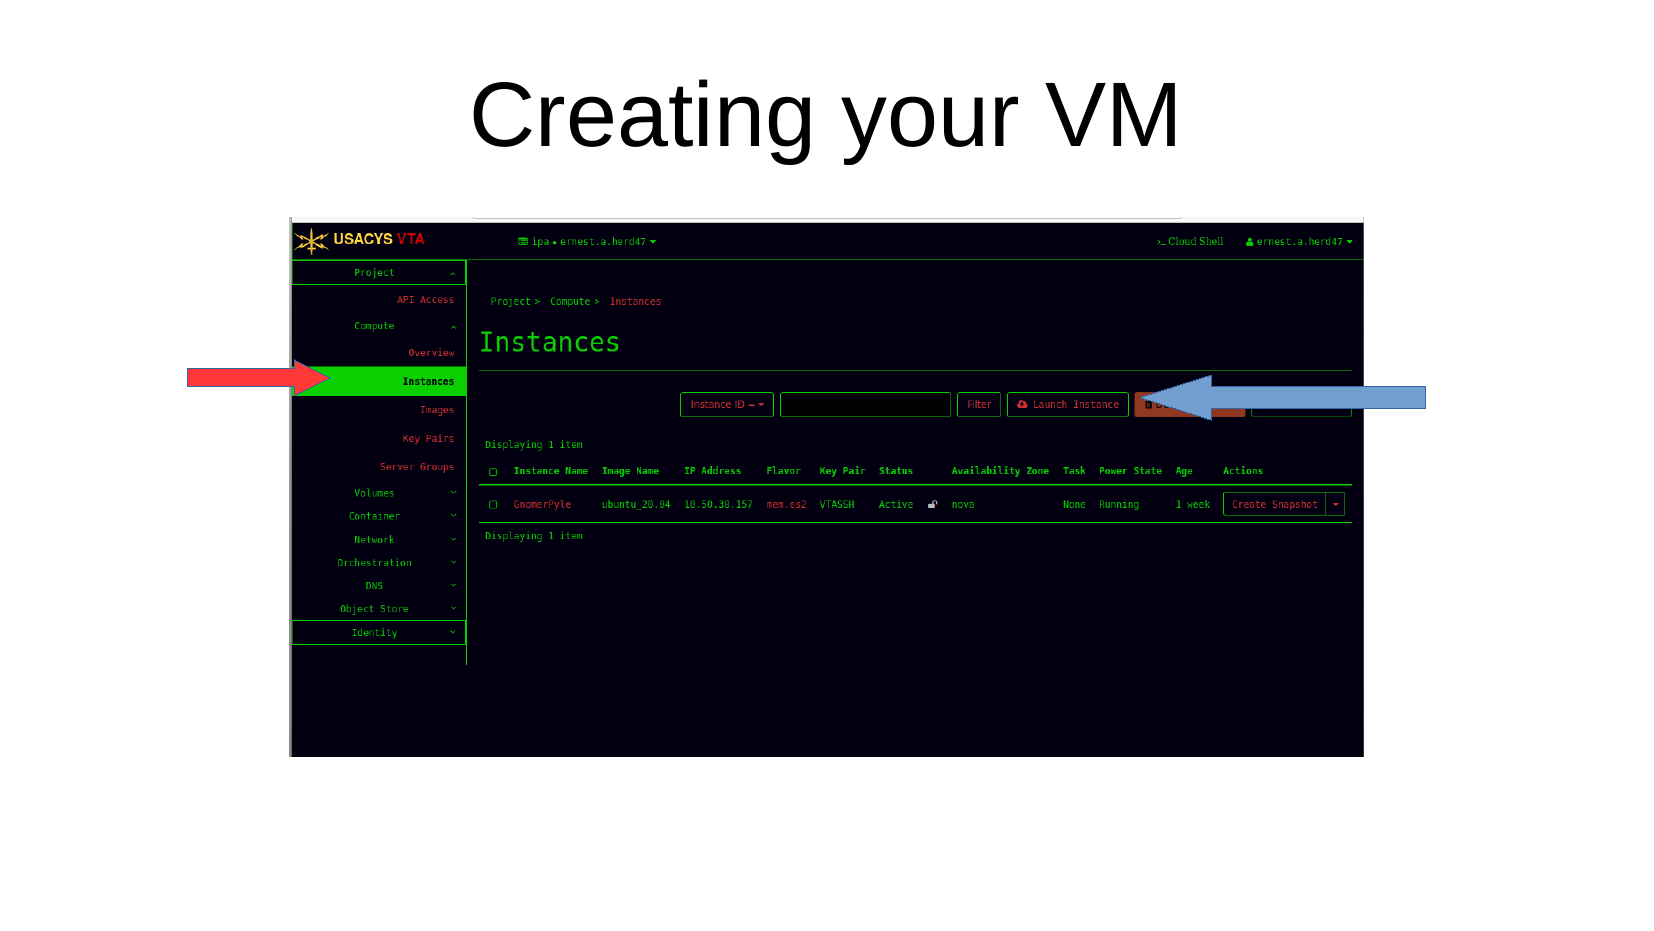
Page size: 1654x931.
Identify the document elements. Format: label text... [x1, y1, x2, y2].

title Creating your VM [82, 37, 1571, 193]
text_box [1140, 375, 1426, 421]
text_box [187, 359, 331, 396]
picture [289, 217, 1364, 758]
